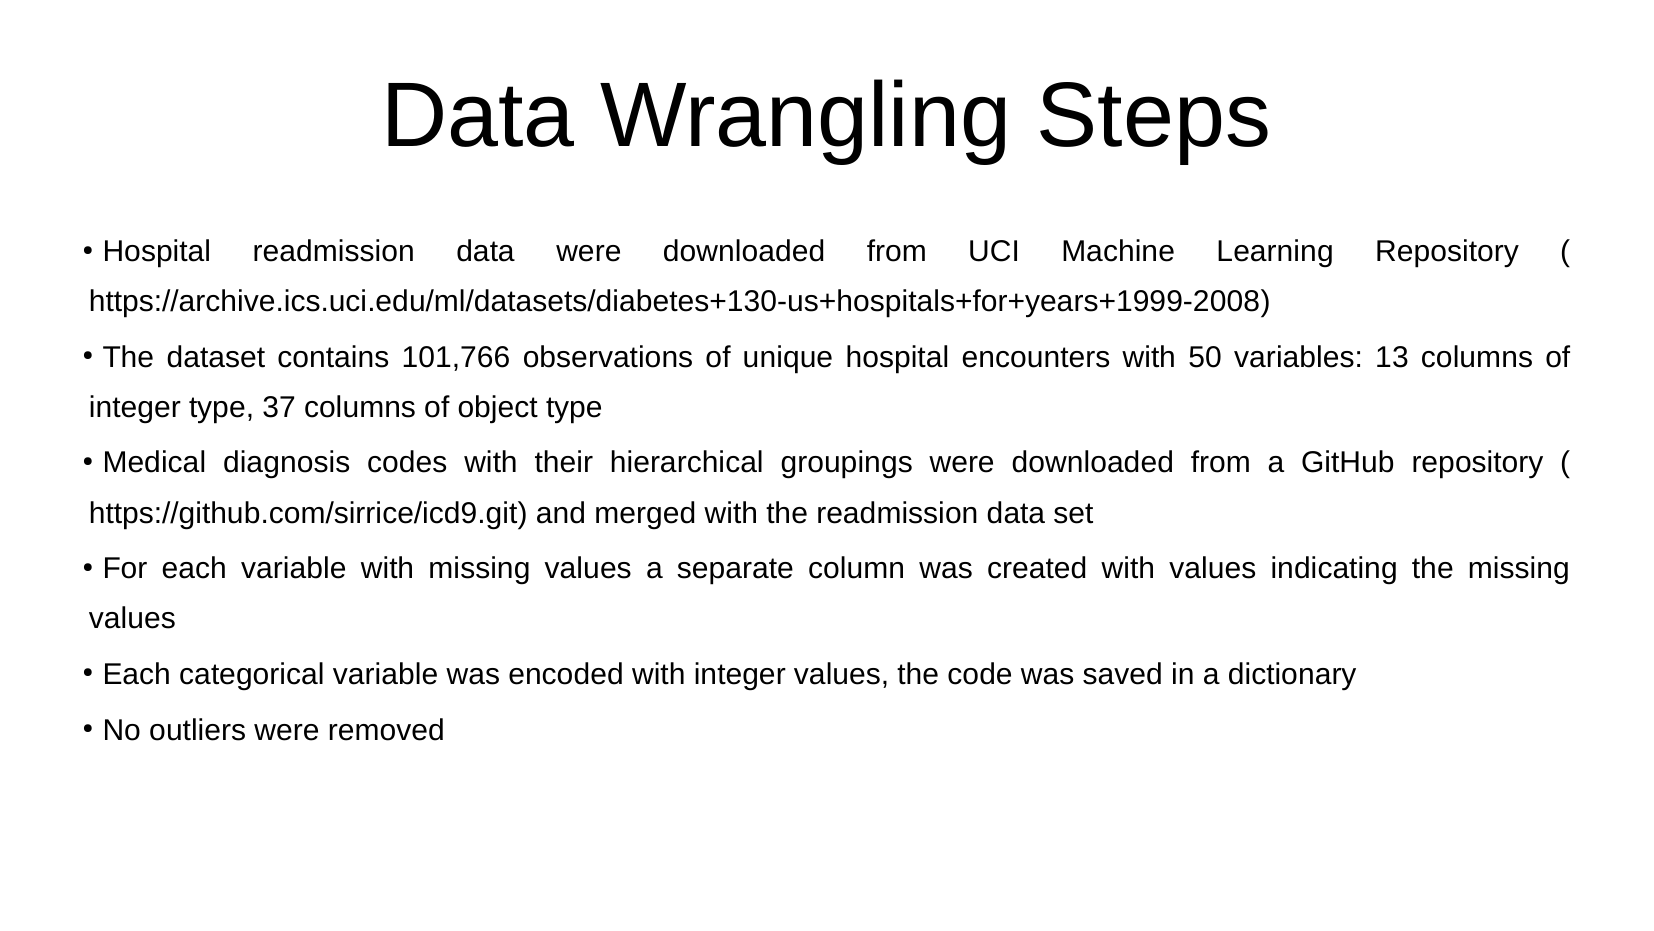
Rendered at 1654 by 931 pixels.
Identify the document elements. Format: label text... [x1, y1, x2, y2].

title Data Wrangling Steps [82, 37, 1571, 193]
list Hospital readmission data were downloaded from UCI Machine Learning Repository (https://archive.ics.uci.edu/ml/datasets/diabetes+130-us+hospitals+for+years+1999-2008) The dataset contains 101,766 observations of unique hospital encounters with 50 variables: 13 columns of integer type, 37 columns of object type Medical diagnosis codes with their hierarchical groupings were downloaded from a GitHub repository (https://github.com/sirrice/icd9.git) and merged with the readmission data set For each variable with missing values a separate column was created with values indicating the missing values Each categorical variable was encoded with integer values, the code was saved in a dictionary No outliers were removed [82, 217, 1571, 758]
